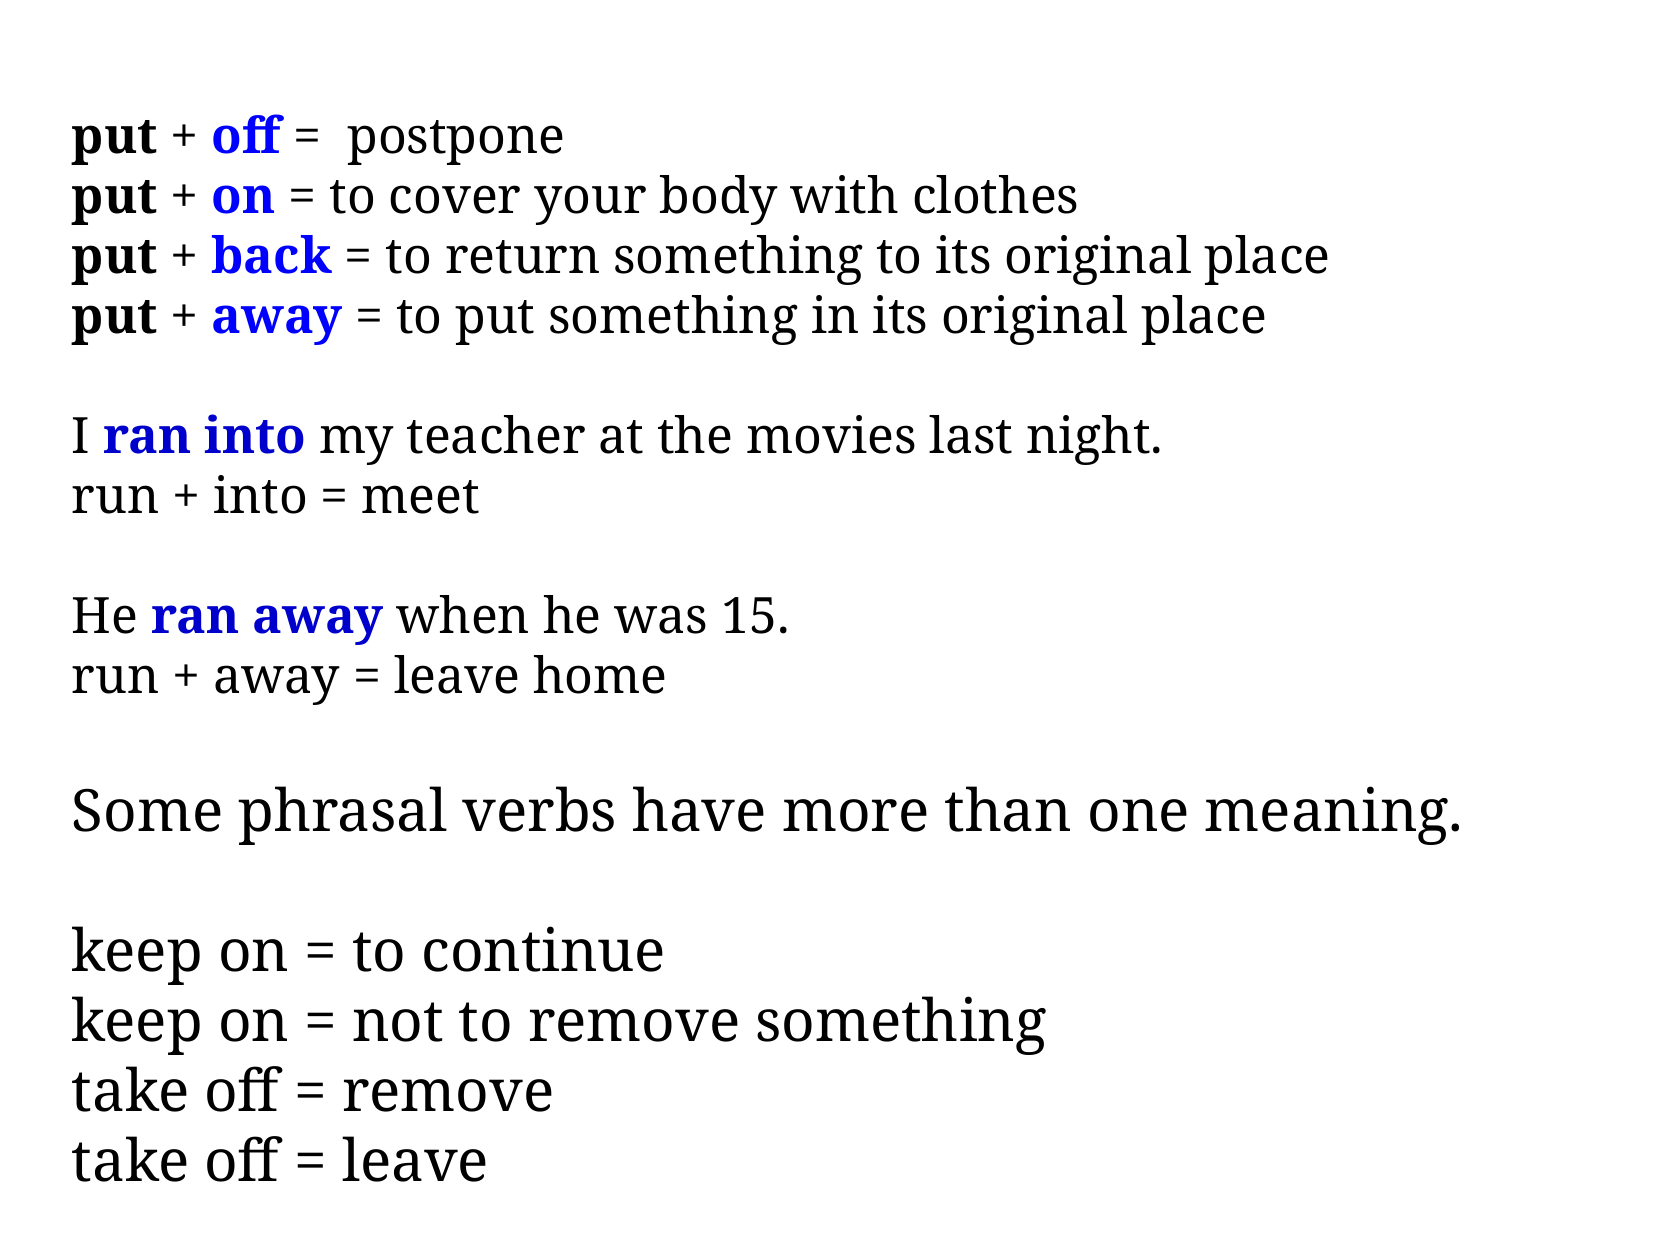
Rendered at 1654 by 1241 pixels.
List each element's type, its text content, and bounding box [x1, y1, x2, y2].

text_box put + off = postpone put + on = to cover your body with clothes put + back = to return something to its original place put + away = to put something in its original place I ran into my teacher at the movies last night. run + into = meet He ran away when he was 15. run + away = leave home Some phrasal verbs have more than one meaning. keep on = to continue keep on = not to remove something take off = remove take off = leave [71, 31, 1560, 1140]
